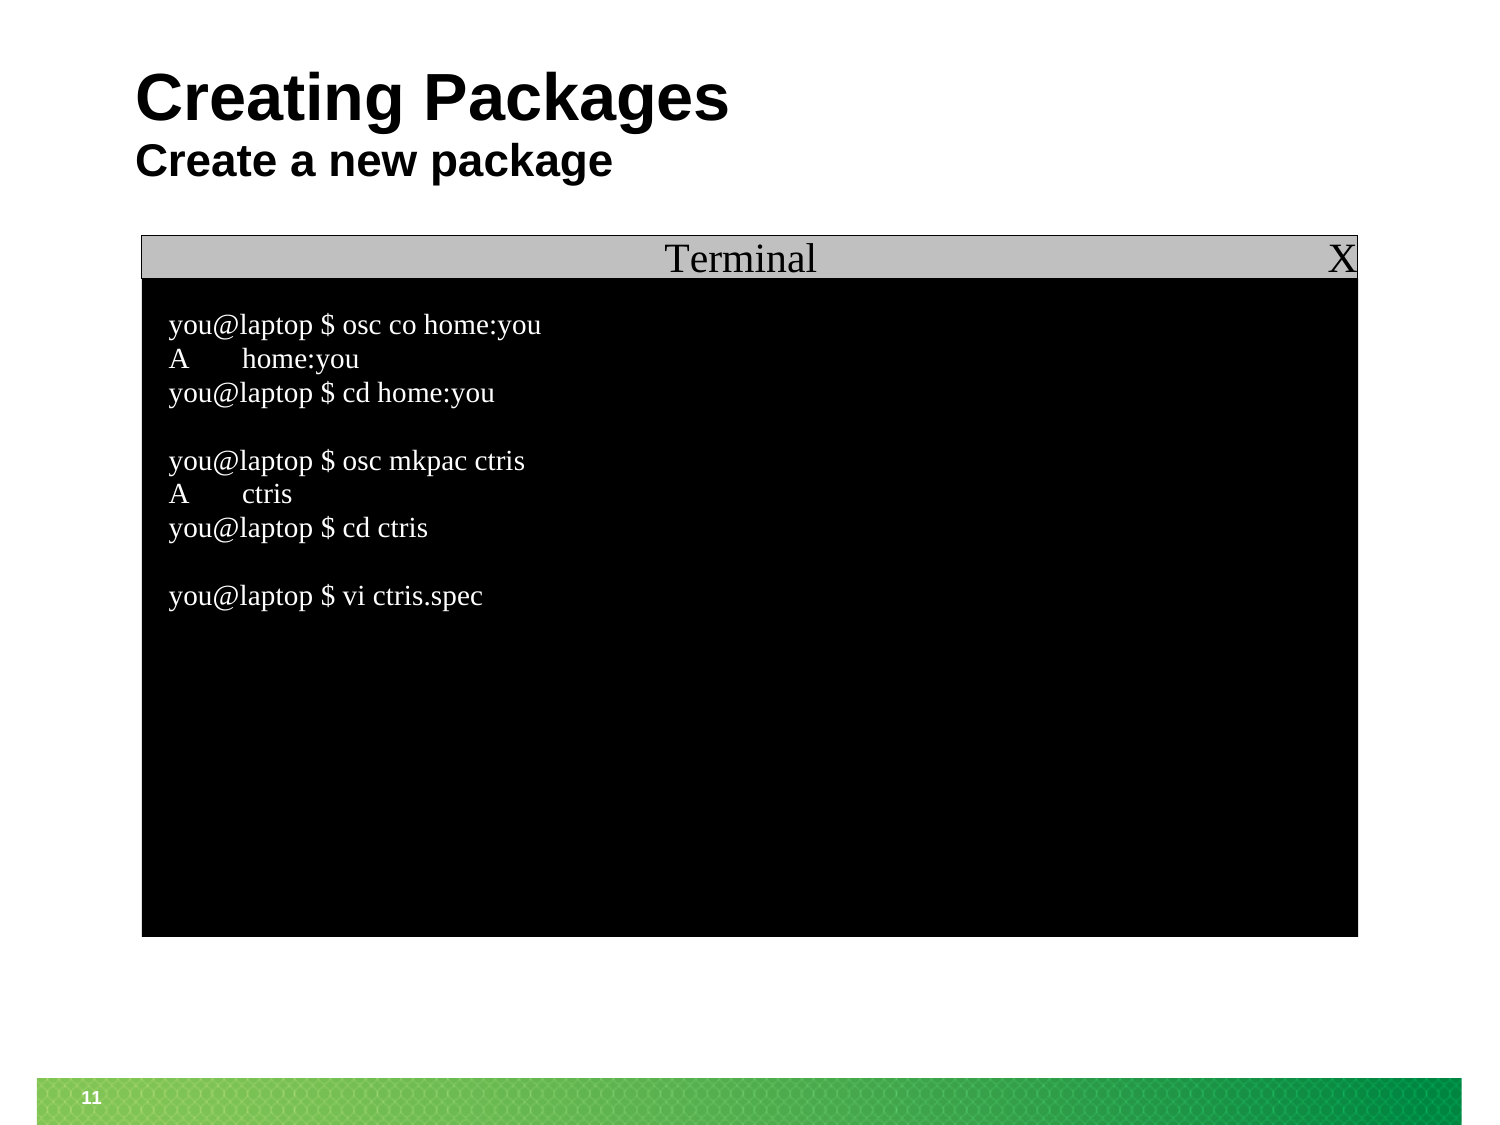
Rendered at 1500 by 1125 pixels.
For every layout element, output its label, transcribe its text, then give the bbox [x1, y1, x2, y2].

text_box Terminal X [141, 235, 1358, 278]
text_box [141, 278, 1359, 937]
text_box you@laptop $ osc co home:you A home:you you@laptop $ cd home:you you@laptop $ osc mkpac ctris A ctris you@laptop $ cd ctris you@laptop $ vi ctris.spec [168, 307, 1335, 919]
picture [36, 1078, 1462, 1125]
title Creating Packages Create a new package [135, 41, 1372, 204]
